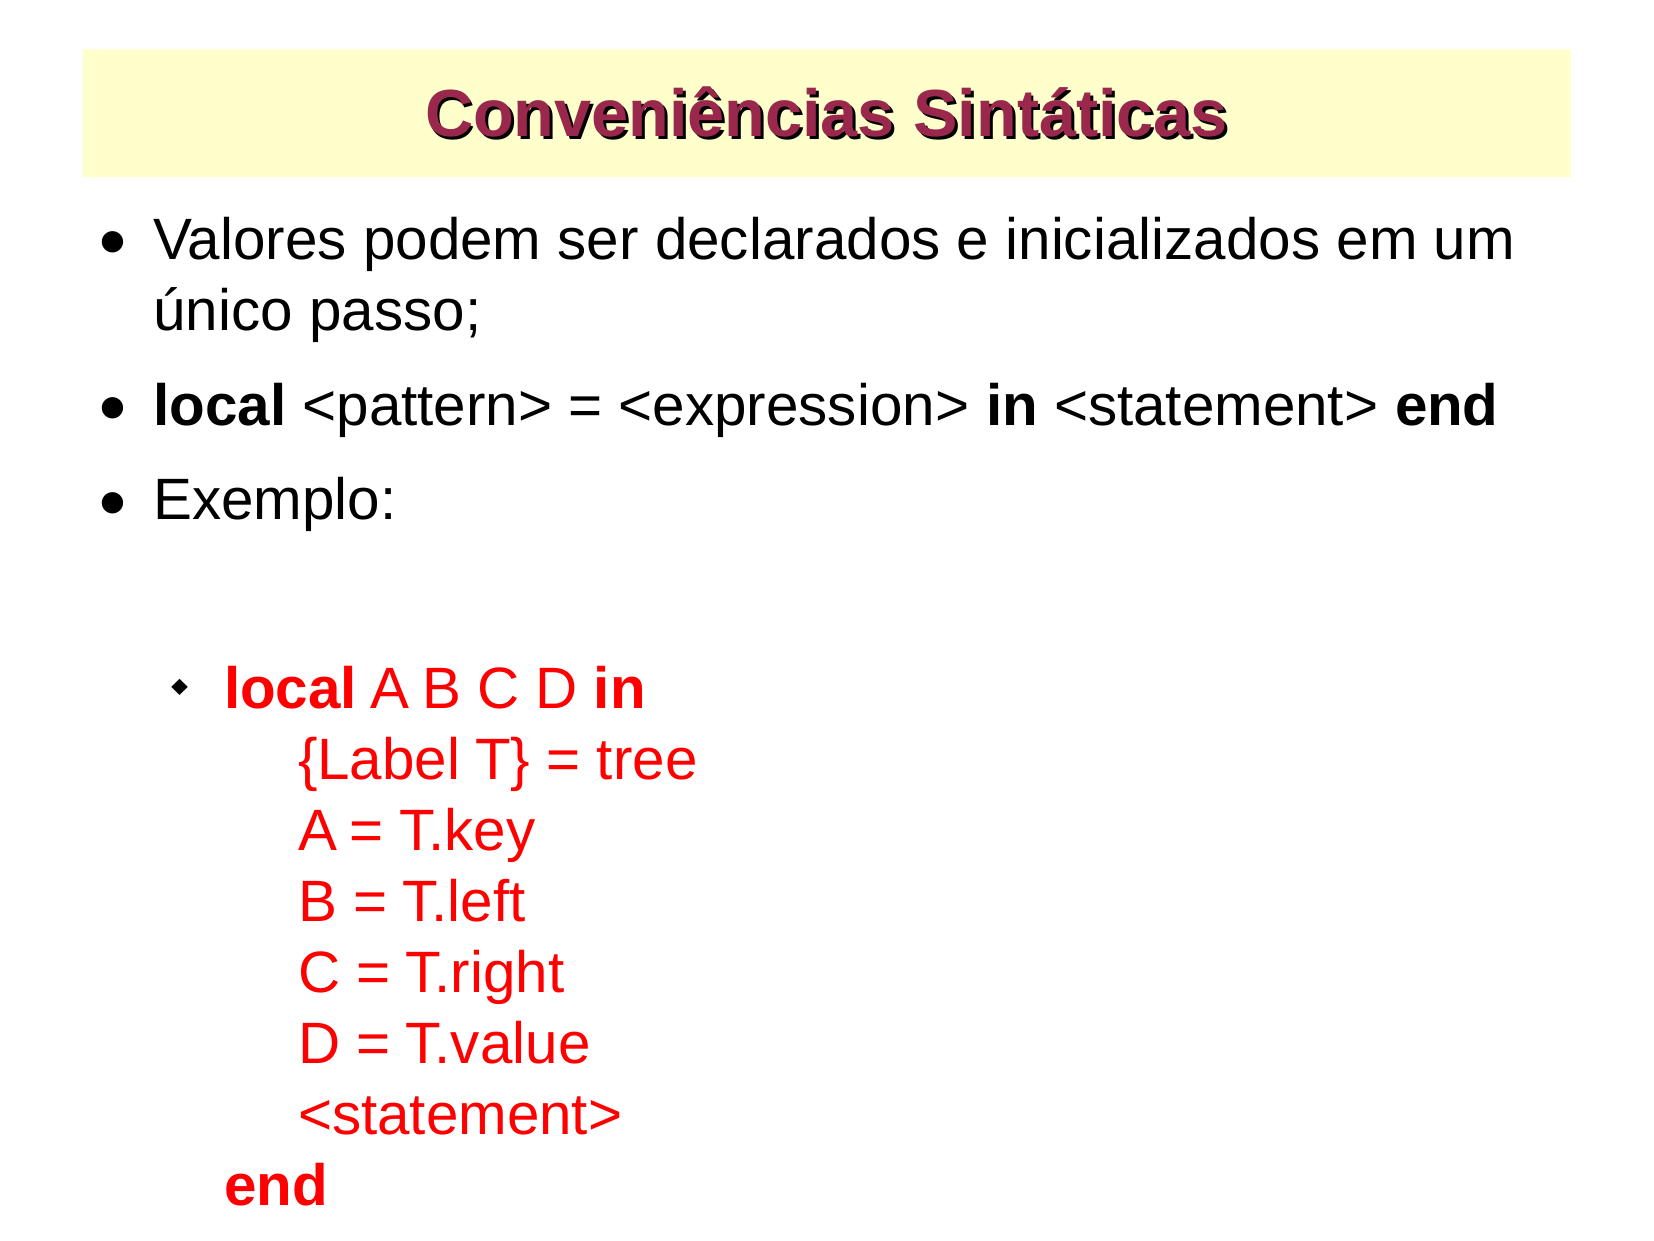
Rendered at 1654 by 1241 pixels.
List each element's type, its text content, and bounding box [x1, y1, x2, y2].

title Conveniências Sintáticas [82, 49, 1571, 178]
list Valores podem ser declarados e inicializados em um único passo; local <pattern> = <expression> in <statement> end Exemplo: local A B C D in {Label T} = tree A = T.key B = T.left C = T.right D = T.value <statement> end [82, 206, 1571, 1220]
